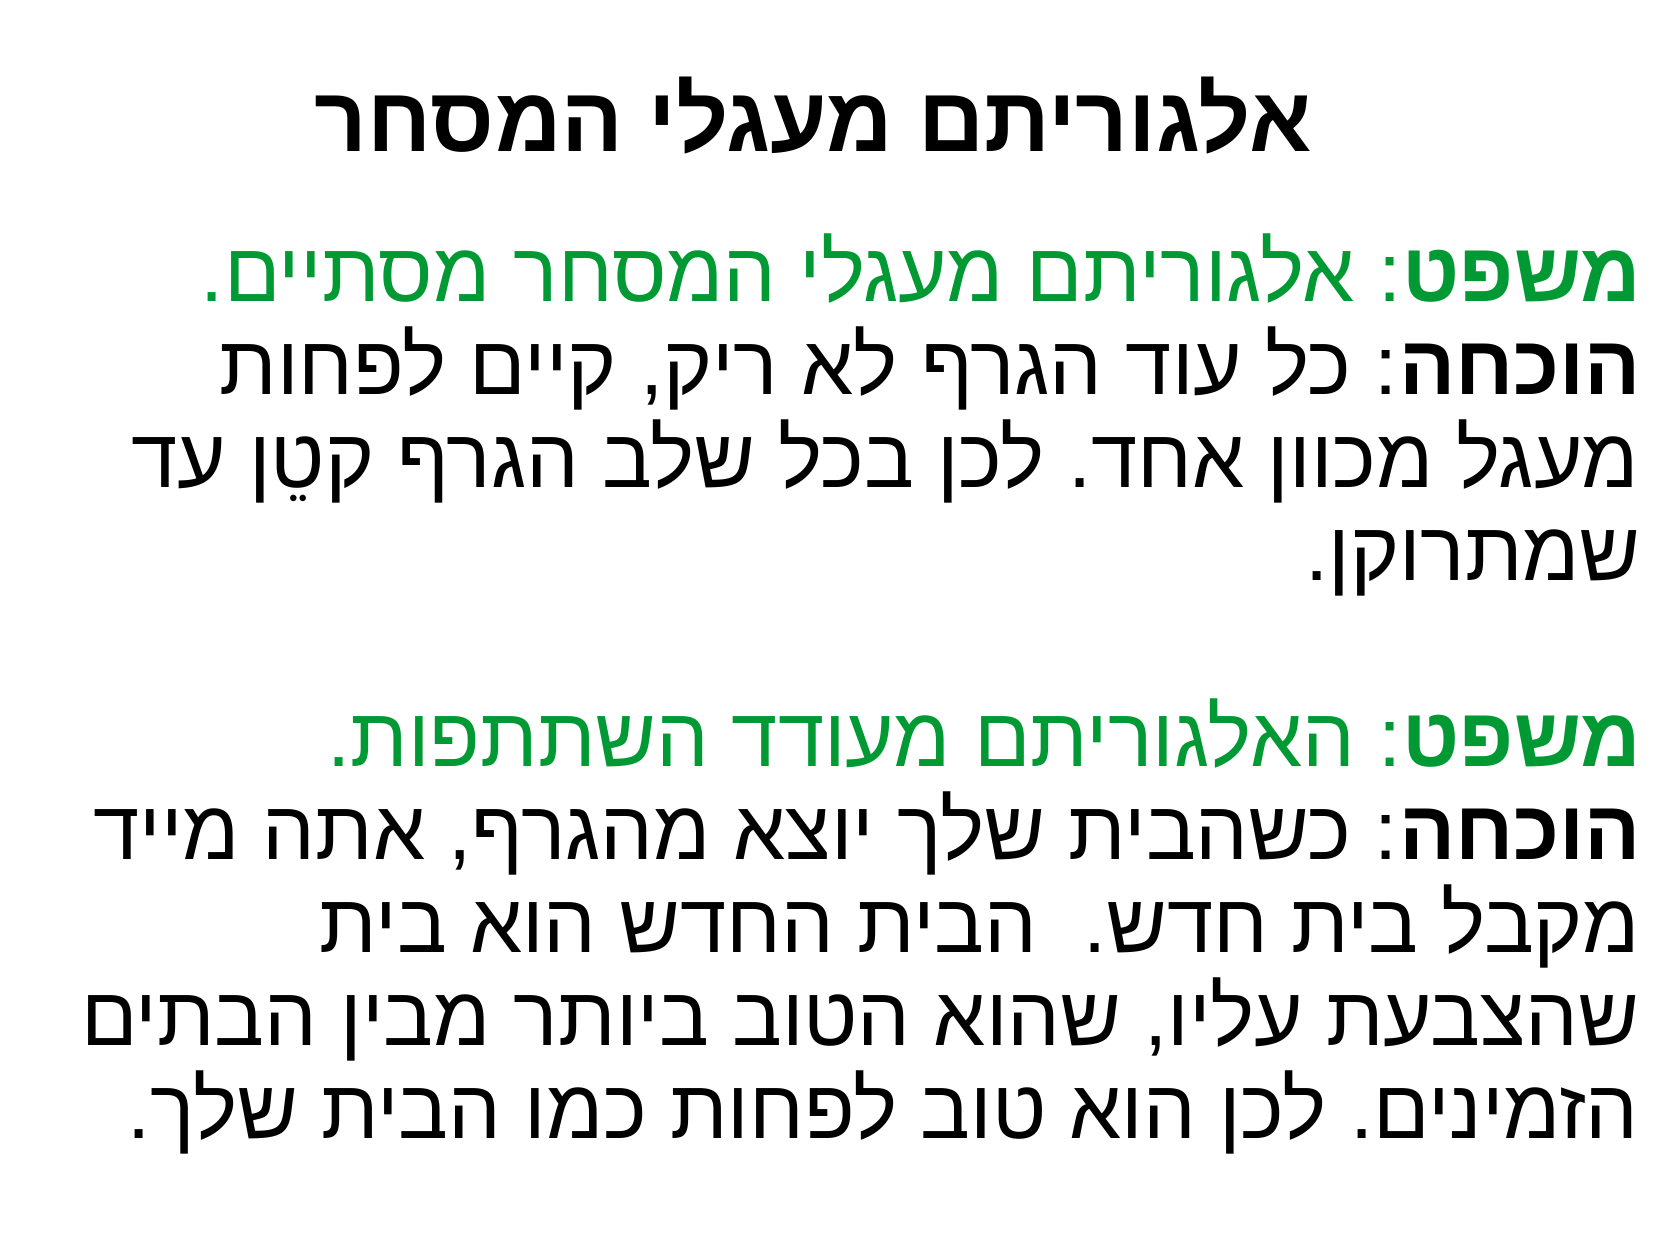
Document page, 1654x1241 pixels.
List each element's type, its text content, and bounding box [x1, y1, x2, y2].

title אלגוריתם מעגלי המסחר [97, 45, 1531, 196]
text_box משפט: אלגוריתם מעגלי המסחר מסתיים. הוכחה: כל עוד הגרף לא ריק, קיים לפחות מעגל מכוון אחד. לכן בכל שלב הגרף קטֵן עד שמתרוקן. משפט: האלגוריתם מעודד השתתפות. הוכחה: כשהבית שלך יוצא מהגרף, אתה מייד מקבל בית חדש. הבית החדש הוא בית שהצבעת עליו, שהוא הטוב ביותר מבין הבתים הזמינים. לכן הוא טוב לפחות כמו הבית שלך. [2, 219, 1654, 1241]
